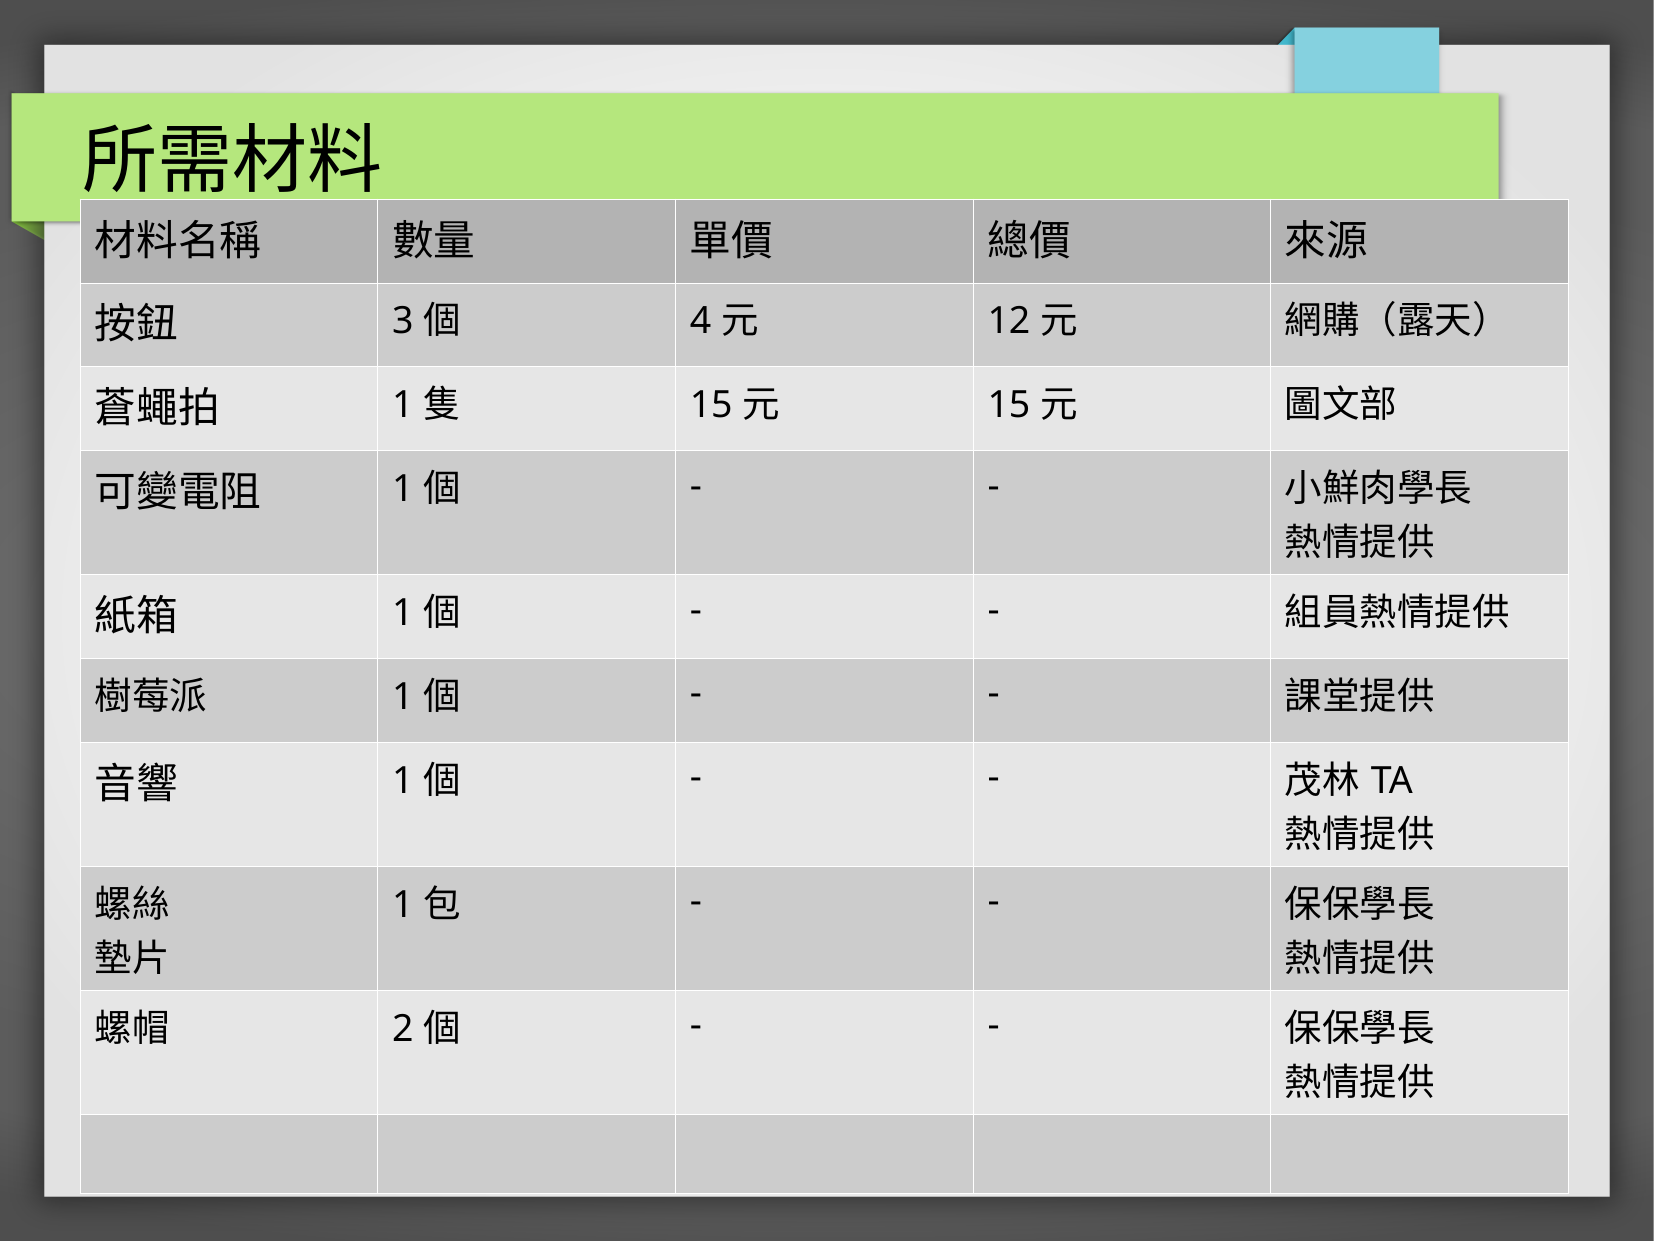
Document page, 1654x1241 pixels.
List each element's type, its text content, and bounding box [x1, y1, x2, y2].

table_header 數量 [378, 200, 675, 283]
table_cell [676, 1115, 973, 1193]
table_cell - [676, 451, 973, 574]
table_cell - [676, 575, 973, 658]
table_cell 按鈕 [81, 284, 377, 366]
table_cell 組員熱情提供 [1271, 575, 1568, 658]
table_cell - [974, 867, 1270, 990]
table_cell 1個 [378, 575, 675, 658]
table_cell [1271, 1115, 1568, 1193]
table_cell 1包 [378, 867, 675, 990]
table_cell 保保學長 熱情提供 [1271, 991, 1568, 1114]
table_cell [378, 1115, 675, 1193]
table_header 單價 [676, 200, 973, 283]
table_cell 螺帽 [81, 991, 377, 1114]
table_cell 4元 [676, 284, 973, 366]
table_cell 蒼蠅拍 [81, 367, 377, 450]
table_header 來源 [1271, 200, 1568, 283]
table_header 總價 [974, 200, 1270, 283]
table_cell - [676, 867, 973, 990]
table_cell - [974, 575, 1270, 658]
table_cell - [974, 991, 1270, 1114]
picture [0, 0, 1654, 1241]
table_cell 1隻 [378, 367, 675, 450]
table_cell 茂林TA 熱情提供 [1271, 743, 1568, 866]
table_cell 課堂提供 [1271, 659, 1568, 742]
table_cell 螺絲 墊片 [81, 867, 377, 990]
table_cell 2個 [378, 991, 675, 1114]
table_cell - [974, 451, 1270, 574]
table_header 材料名稱 [81, 200, 377, 283]
table_cell 圖文部 [1271, 367, 1568, 450]
title 所需材料 [82, 94, 1264, 199]
table_cell [974, 1115, 1270, 1193]
table_cell 保保學長 熱情提供 [1271, 867, 1568, 990]
table_cell [81, 1115, 377, 1193]
table_cell 1個 [378, 451, 675, 574]
table_cell 紙箱 [81, 575, 377, 658]
table_cell - [974, 659, 1270, 742]
table_cell 12元 [974, 284, 1270, 366]
table_cell 樹莓派 [81, 659, 377, 742]
table_cell - [676, 991, 973, 1114]
table_cell 音響 [81, 743, 377, 866]
table_cell 1個 [378, 743, 675, 866]
table_cell 15元 [974, 367, 1270, 450]
table_cell 網購（露天） [1271, 284, 1568, 366]
table_cell 可變電阻 [81, 451, 377, 574]
table_cell - [974, 743, 1270, 866]
table_cell - [676, 659, 973, 742]
table_cell 15元 [676, 367, 973, 450]
table_cell - [676, 743, 973, 866]
table_cell 小鮮肉學長 熱情提供 [1271, 451, 1568, 574]
table_cell 1個 [378, 659, 675, 742]
table_cell 3個 [378, 284, 675, 366]
